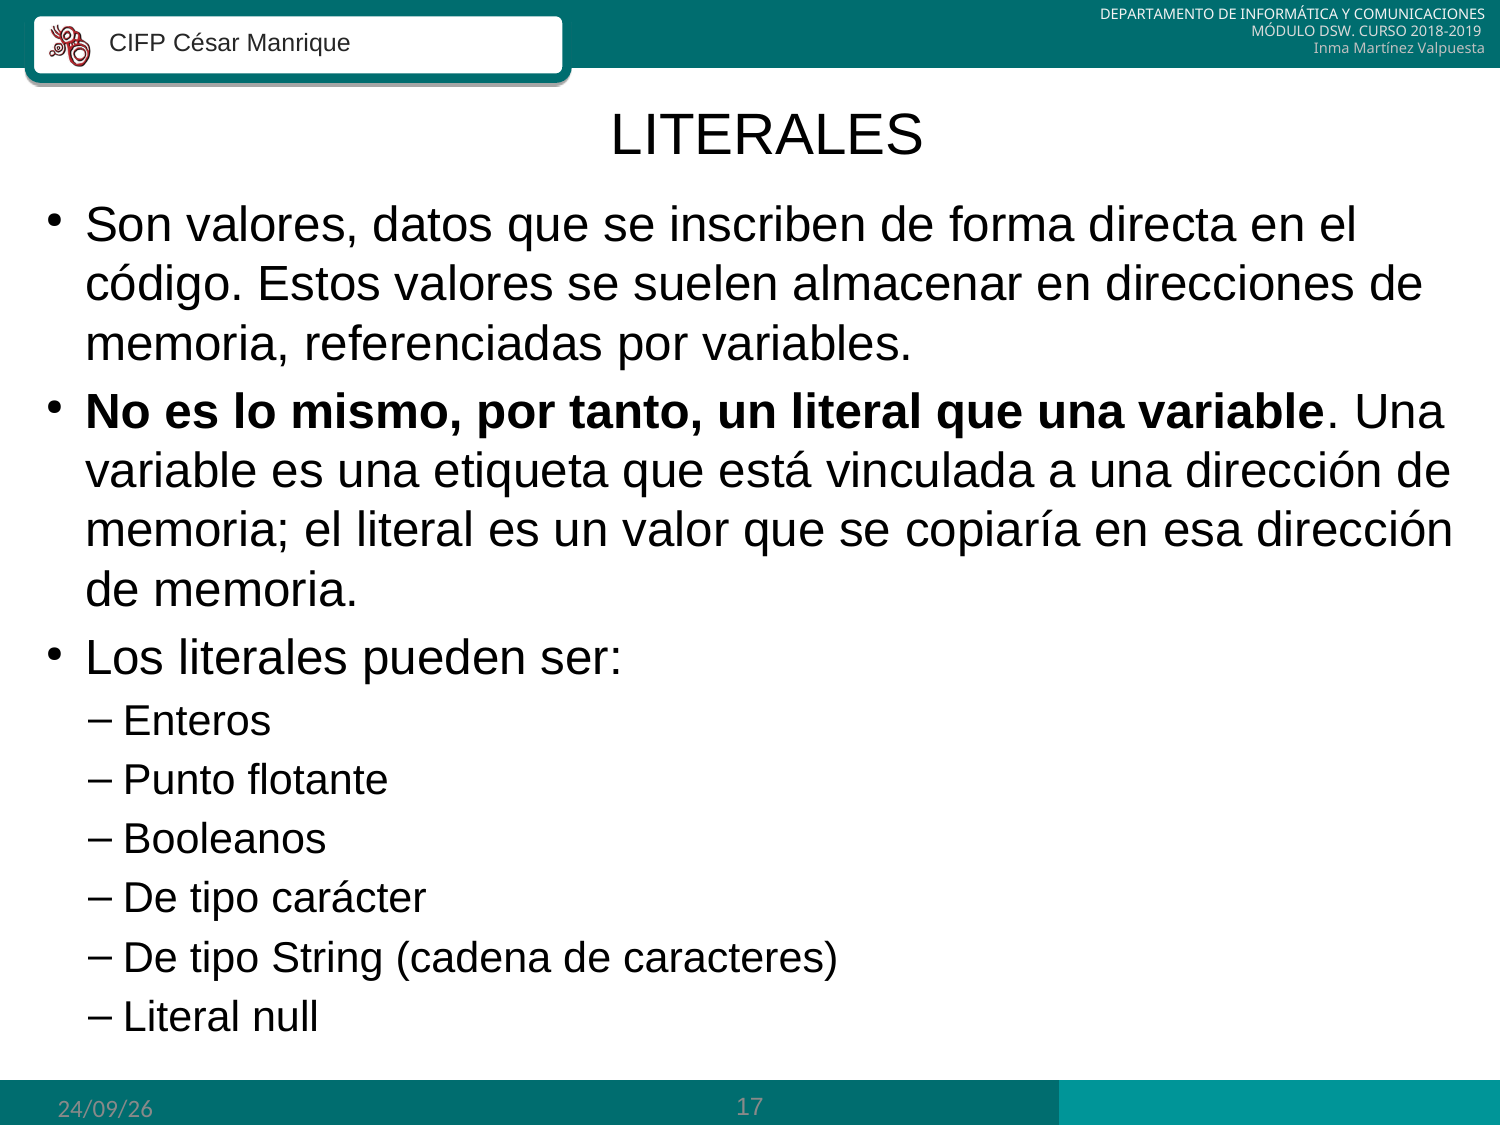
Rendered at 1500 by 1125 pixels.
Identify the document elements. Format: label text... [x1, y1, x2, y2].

title LITERALES [17, 90, 1483, 173]
list Son valores, datos que se inscriben de forma directa en el código. Estos valores se suelen almacenar en direcciones de memoria, referenciadas por variables. No es lo mismo, por tanto, un literal que una variable. Una variable es una etiqueta que está vinculada a una dirección de memoria; el literal es un valor que se copiaría en esa dirección de memoria. Los literales pueden ser: Enteros Punto flotante Booleanos De tipo carácter De tipo String (cadena de caracteres) Literal null [17, 184, 1483, 1059]
picture [47, 23, 93, 67]
text_box 18/09/18 [42, 1085, 344, 1125]
text_box <número> [512, 1082, 988, 1125]
